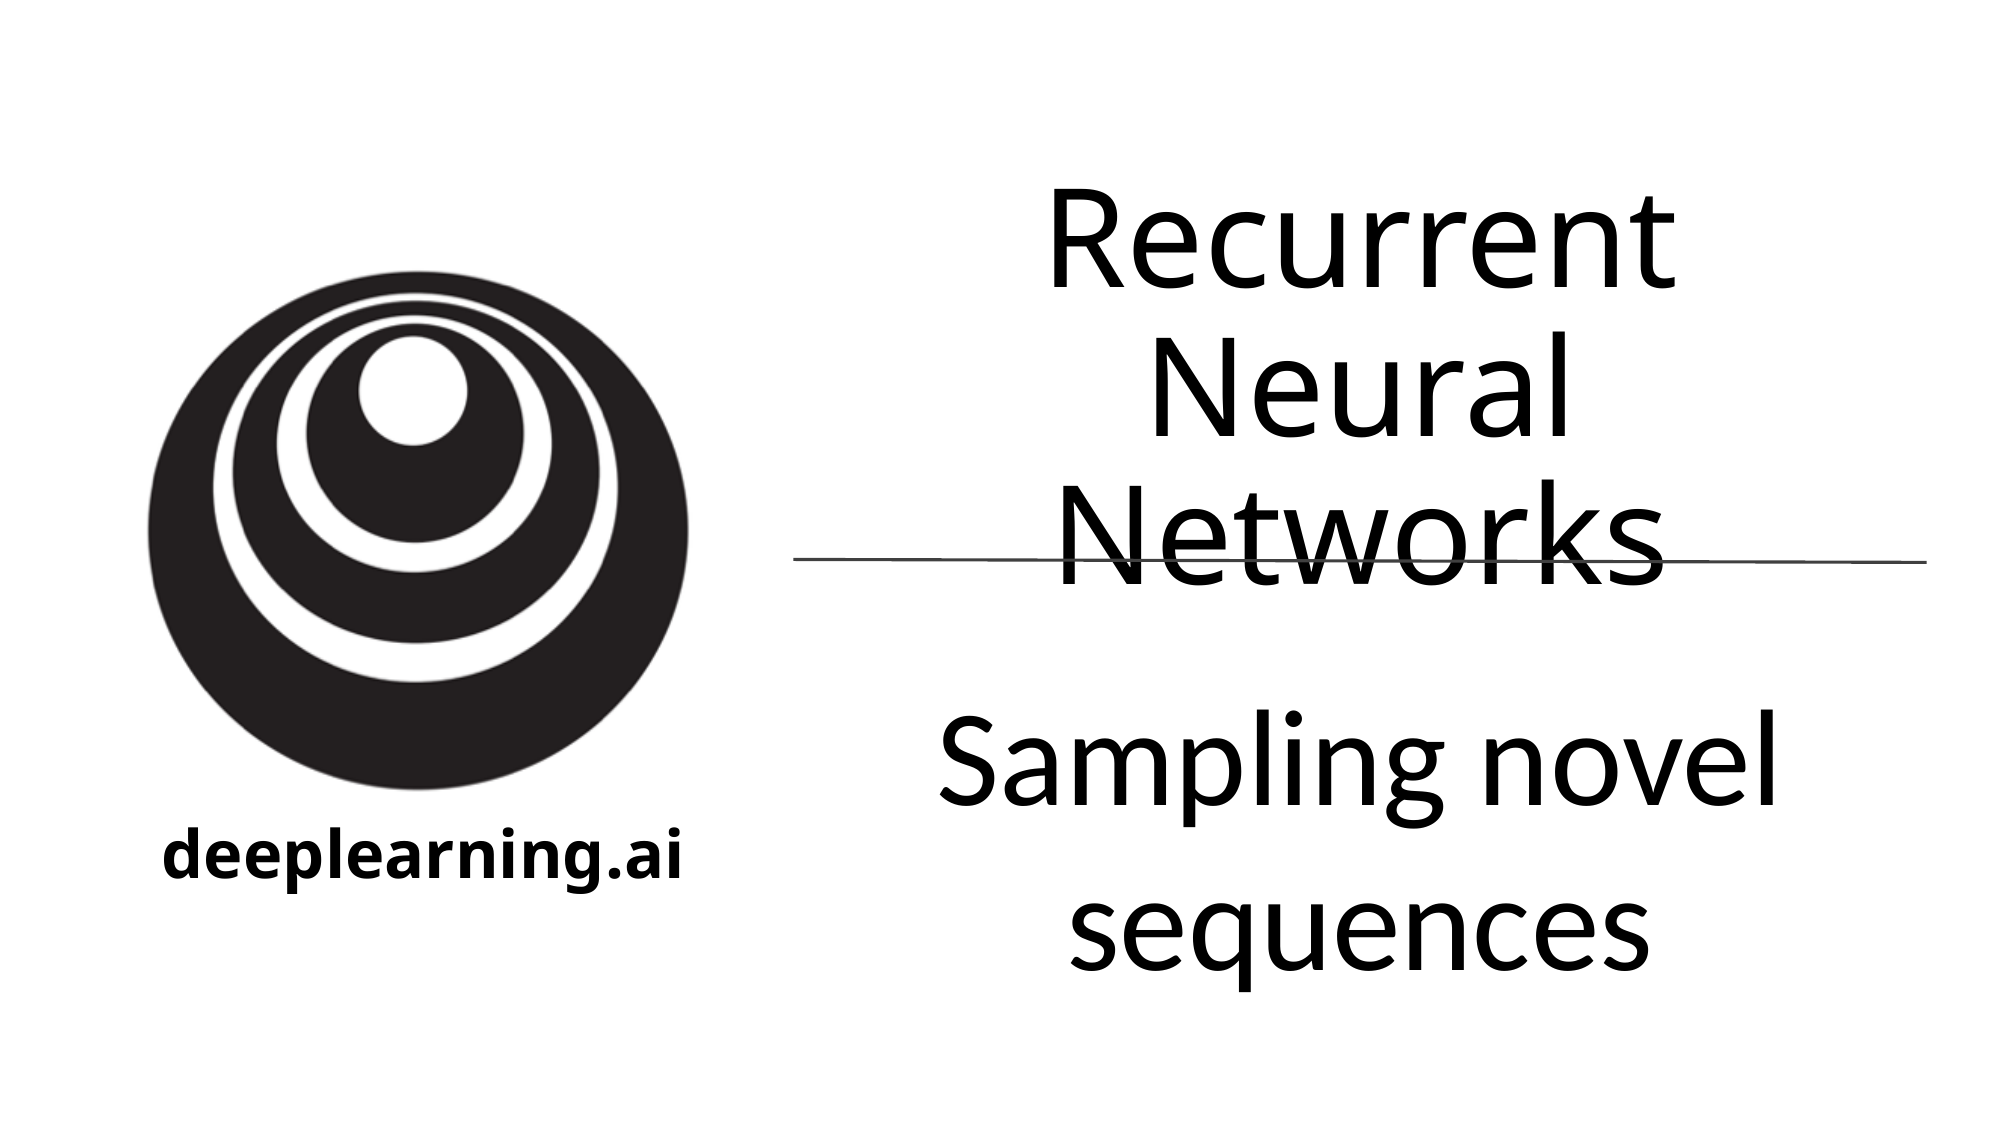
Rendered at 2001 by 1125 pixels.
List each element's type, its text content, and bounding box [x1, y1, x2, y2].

text_box deeplearning.ai [56, 768, 759, 901]
text_box Sampling novel sequences [759, 660, 1961, 1009]
text_box [179, 194, 669, 702]
picture [108, 234, 739, 768]
title Recurrent Neural Networks [848, 161, 1872, 462]
